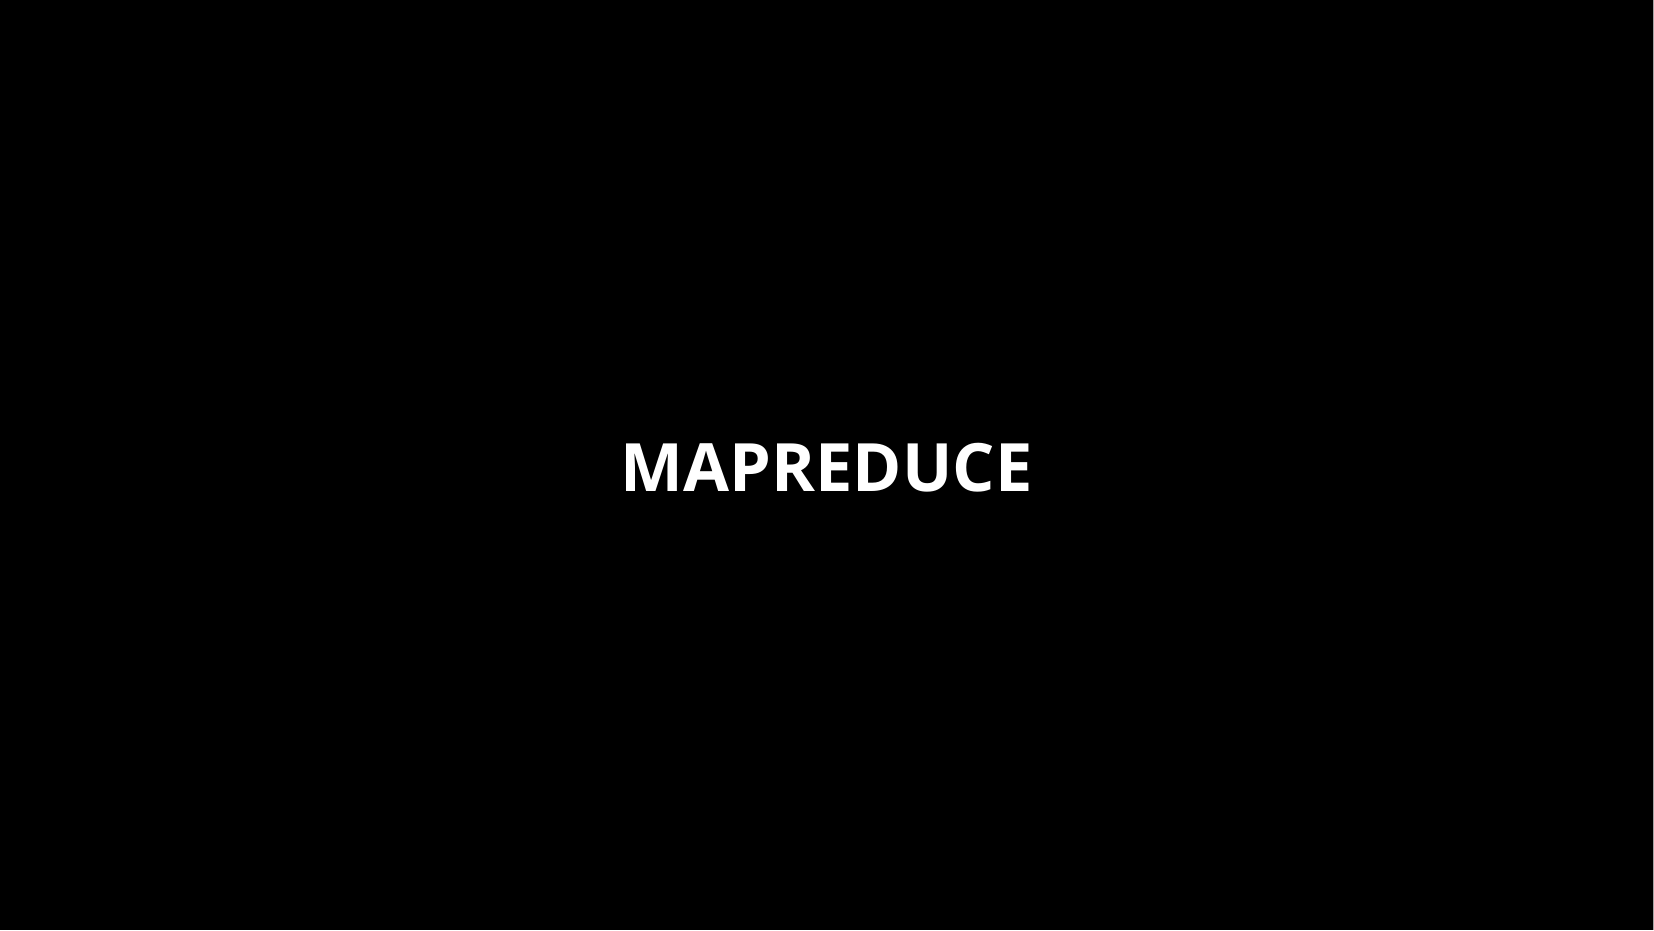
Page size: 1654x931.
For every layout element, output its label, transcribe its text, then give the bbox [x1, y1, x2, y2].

title MAPREDUCE [82, 384, 1571, 547]
